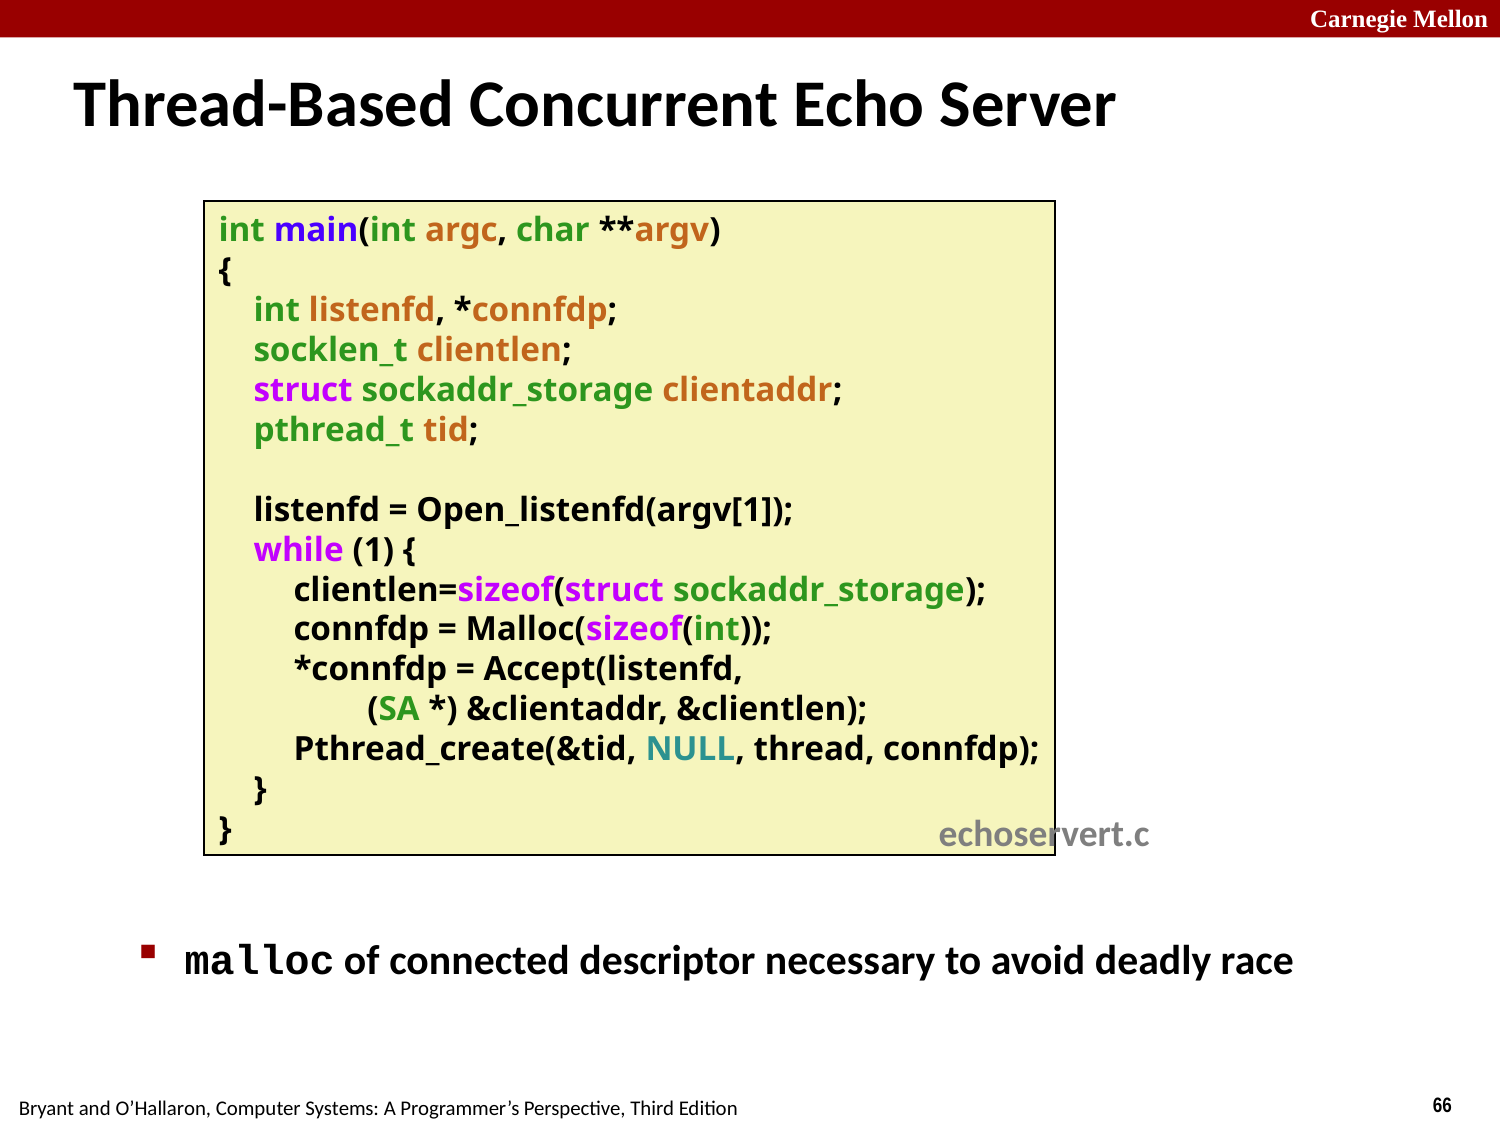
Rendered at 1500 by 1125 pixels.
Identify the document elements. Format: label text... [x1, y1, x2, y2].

text_box malloc of connected descriptor necessary to avoid deadly race [47, 924, 1450, 1070]
text_box int main(int argc, char **argv) { int listenfd, *connfdp; socklen_t clientlen; struct sockaddr_storage clientaddr; pthread_t tid; listenfd = Open_listenfd(argv[1]); while (1) { clientlen=sizeof(struct sockaddr_storage); connfdp = Malloc(sizeof(int)); *connfdp = Accept(listenfd, (SA *) &clientaddr, &clientlen); Pthread_create(&tid, NULL, thread, connfdp); } } [203, 201, 1055, 855]
text_box echoservert.c [924, 801, 1165, 862]
title Thread-Based Concurrent Echo Server [58, 37, 1304, 163]
